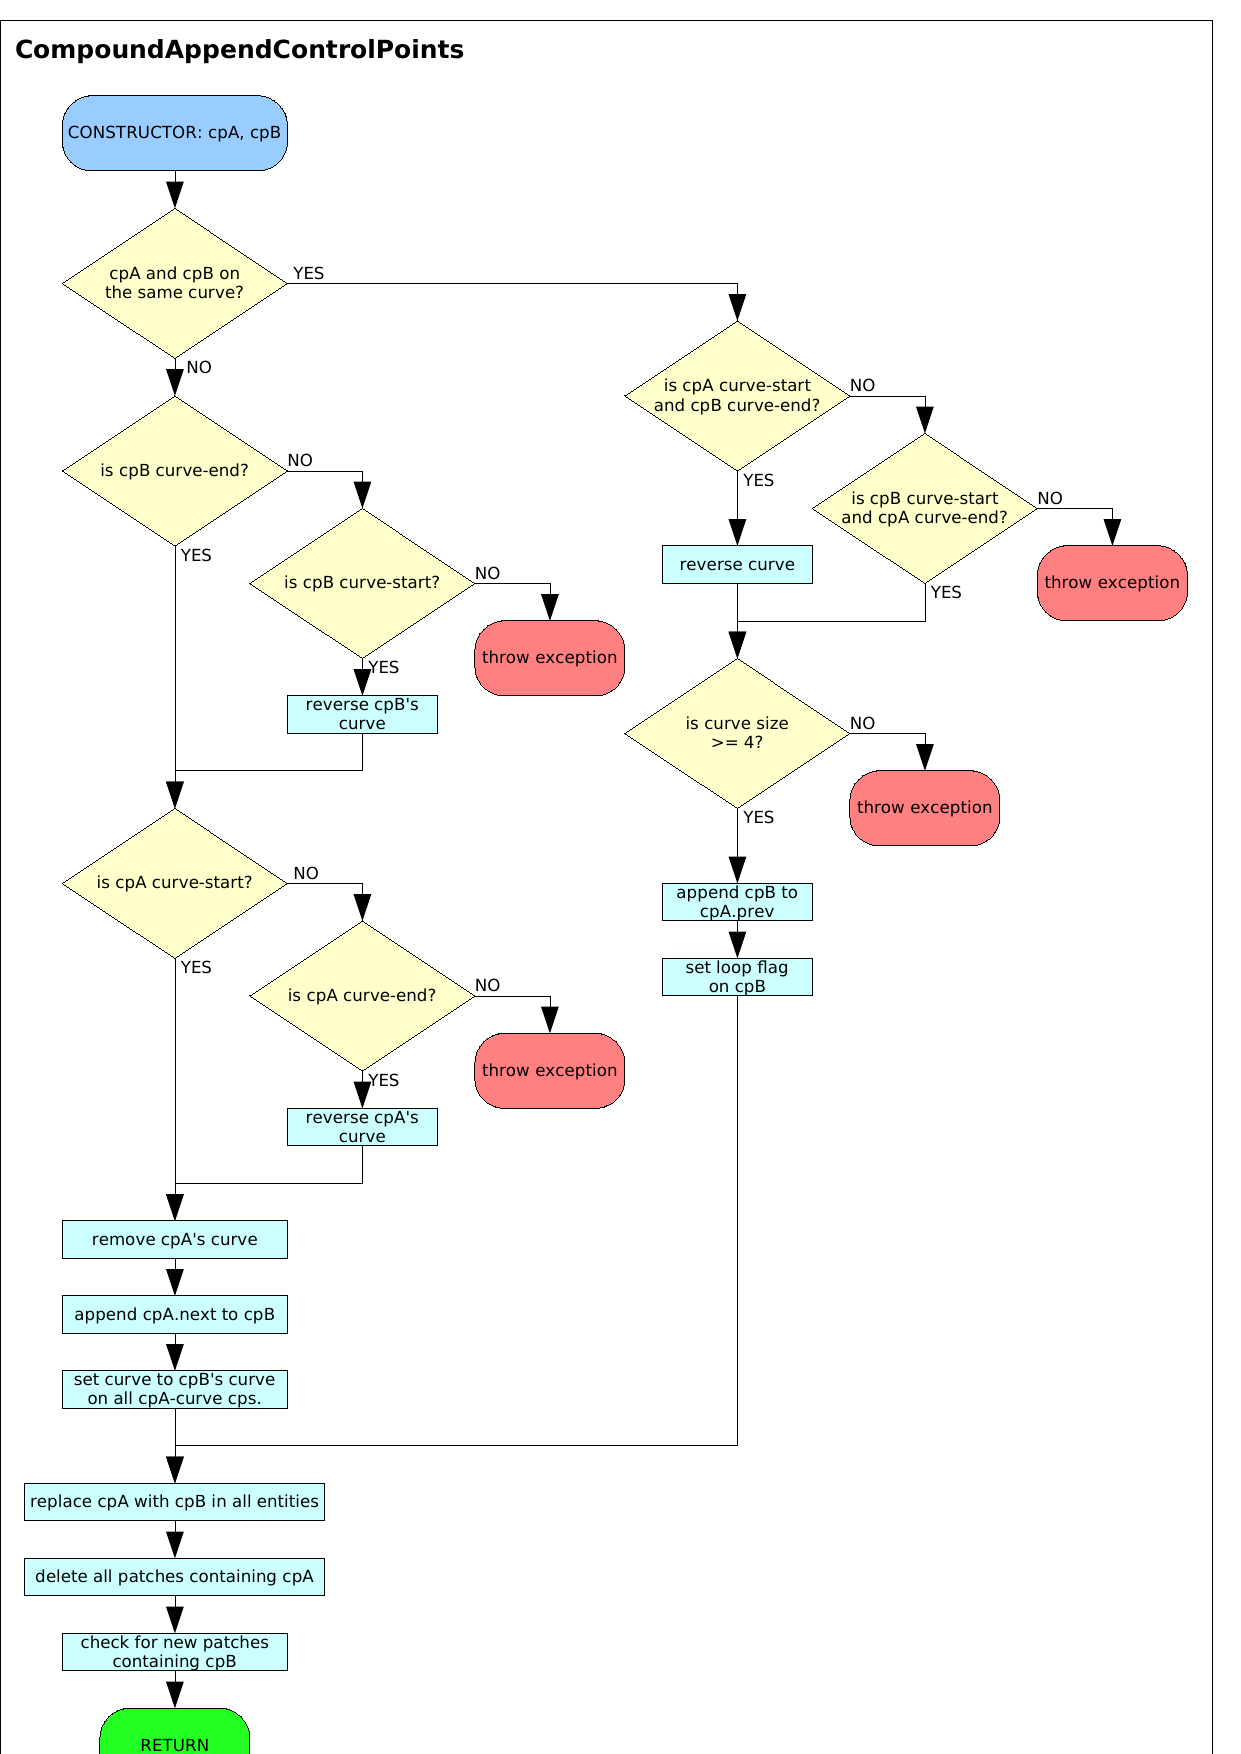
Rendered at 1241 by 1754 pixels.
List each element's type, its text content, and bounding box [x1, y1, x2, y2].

text_box set loop flag on cpB [662, 958, 813, 996]
text_box replace cpA with cpB in all entities [24, 1483, 325, 1521]
text_box NO [287, 451, 314, 471]
text_box YES [743, 470, 775, 491]
text_box reverse cpA's curve [287, 1108, 438, 1146]
text_box YES [180, 545, 213, 566]
text_box YES [368, 1070, 400, 1091]
text_box YES [930, 583, 963, 603]
text_box reverse cpB's curve [287, 695, 438, 734]
text_box check for new patches containing cpB [62, 1633, 288, 1671]
text_box throw exception [474, 1033, 625, 1109]
text_box delete all patches containing cpA [24, 1558, 325, 1596]
text_box YES [743, 808, 775, 828]
text_box NO [849, 713, 876, 734]
text_box append cpB to cpA.prev [662, 883, 813, 921]
text_box NO [186, 358, 213, 378]
text_box reverse curve [662, 545, 813, 584]
text_box throw exception [1037, 545, 1188, 621]
text_box is cpA curve-start and cpB curve-end? [624, 321, 849, 471]
text_box set curve to cpB's curve on all cpA-curve cps. [62, 1370, 288, 1409]
text_box NO [849, 376, 876, 396]
text_box is curve size >= 4? [624, 658, 849, 808]
text_box throw exception [474, 620, 625, 696]
text_box NO [474, 976, 501, 996]
text_box cpA and cpB on the same curve? [62, 208, 287, 359]
text_box append cpA.next to cpB [62, 1295, 288, 1334]
text_box is cpA curve-end? [249, 921, 474, 1071]
text_box is cpA curve-start? [62, 808, 287, 959]
text_box throw exception [849, 770, 1000, 846]
text_box YES [293, 263, 325, 283]
text_box CompoundAppendControlPoints [0, 20, 1213, 1754]
text_box is cpB curve-start and cpA curve-end? [812, 433, 1037, 584]
text_box YES [368, 658, 400, 678]
text_box YES [180, 958, 213, 978]
text_box NO [1037, 488, 1064, 508]
text_box is cpB curve-end? [62, 396, 287, 546]
text_box NO [293, 863, 320, 883]
text_box NO [474, 563, 501, 583]
text_box remove cpA's curve [62, 1220, 288, 1259]
text_box is cpB curve-start? [249, 508, 474, 658]
